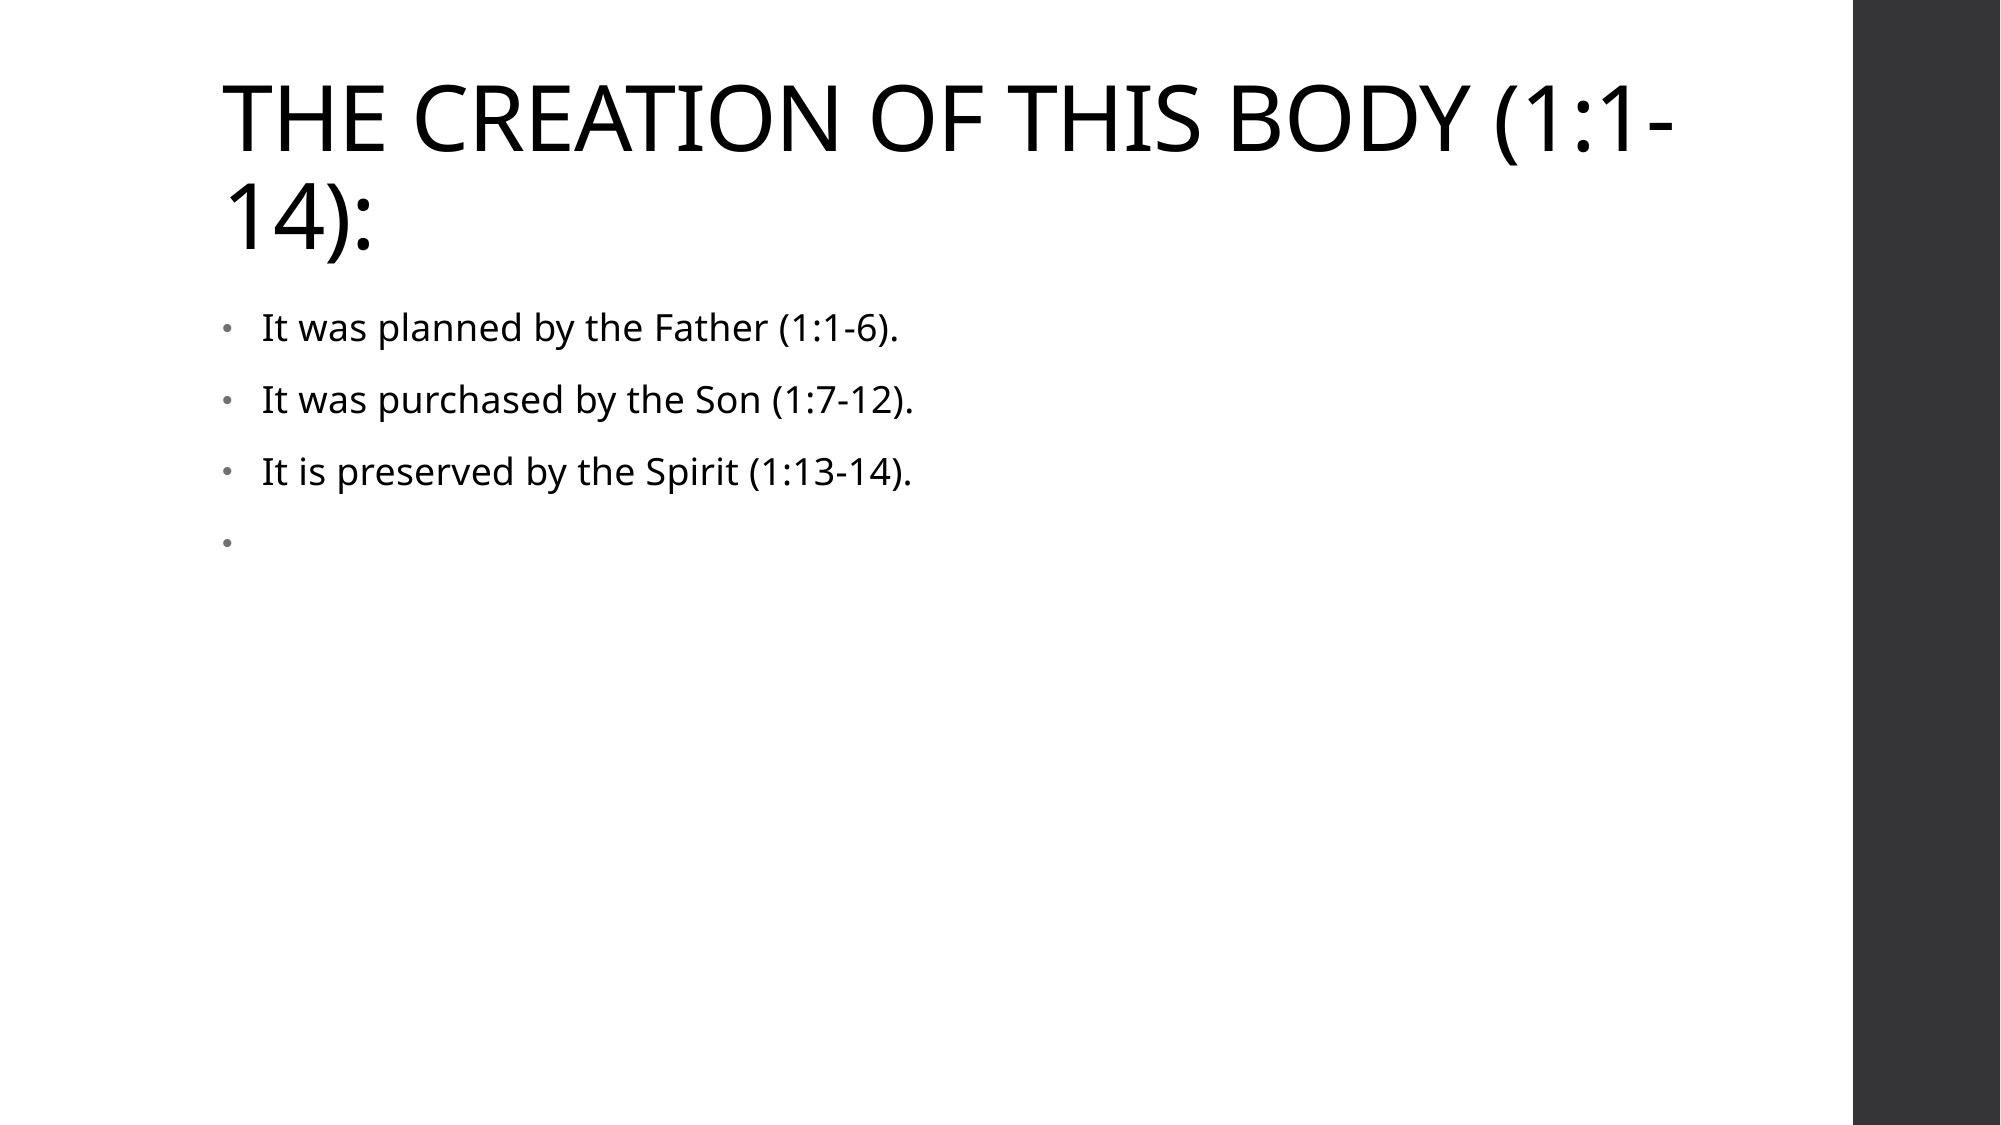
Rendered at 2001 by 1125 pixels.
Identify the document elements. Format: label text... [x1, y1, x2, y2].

title THE CREATION OF THIS BODY (1:1-14): [206, 60, 1797, 278]
list It was planned by the Father (1:1-6). It was purchased by the Son (1:7-12). It is preserved by the Spirit (1:13-14). [206, 299, 1617, 1014]
